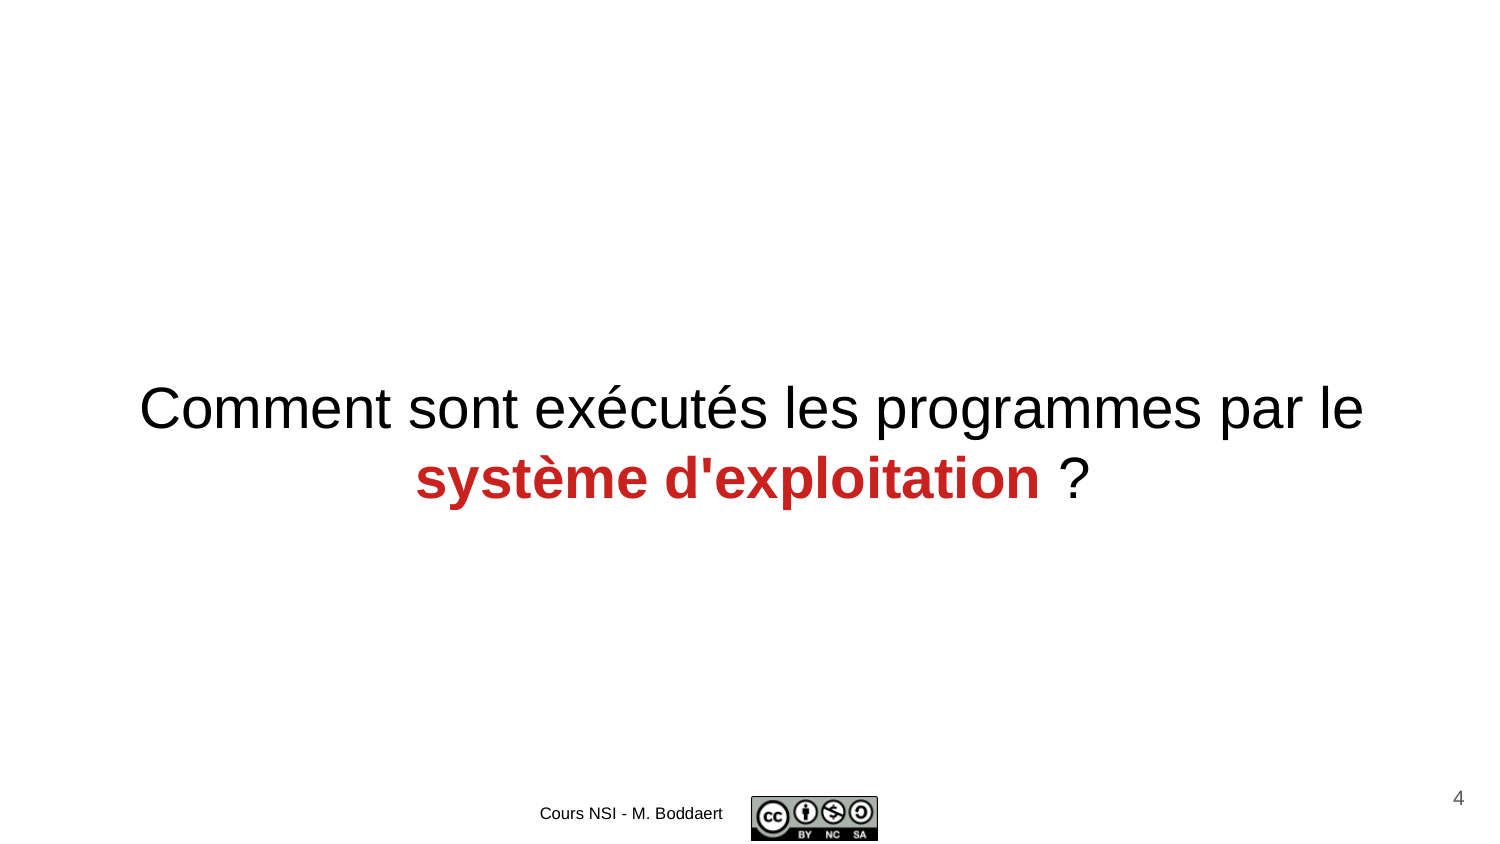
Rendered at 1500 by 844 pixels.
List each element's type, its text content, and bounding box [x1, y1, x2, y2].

picture [751, 796, 878, 841]
slide_number <numéro> [1389, 764, 1480, 830]
text_box Comment sont exécutés les programmes par le système d'exploitation ? [29, 120, 1477, 760]
